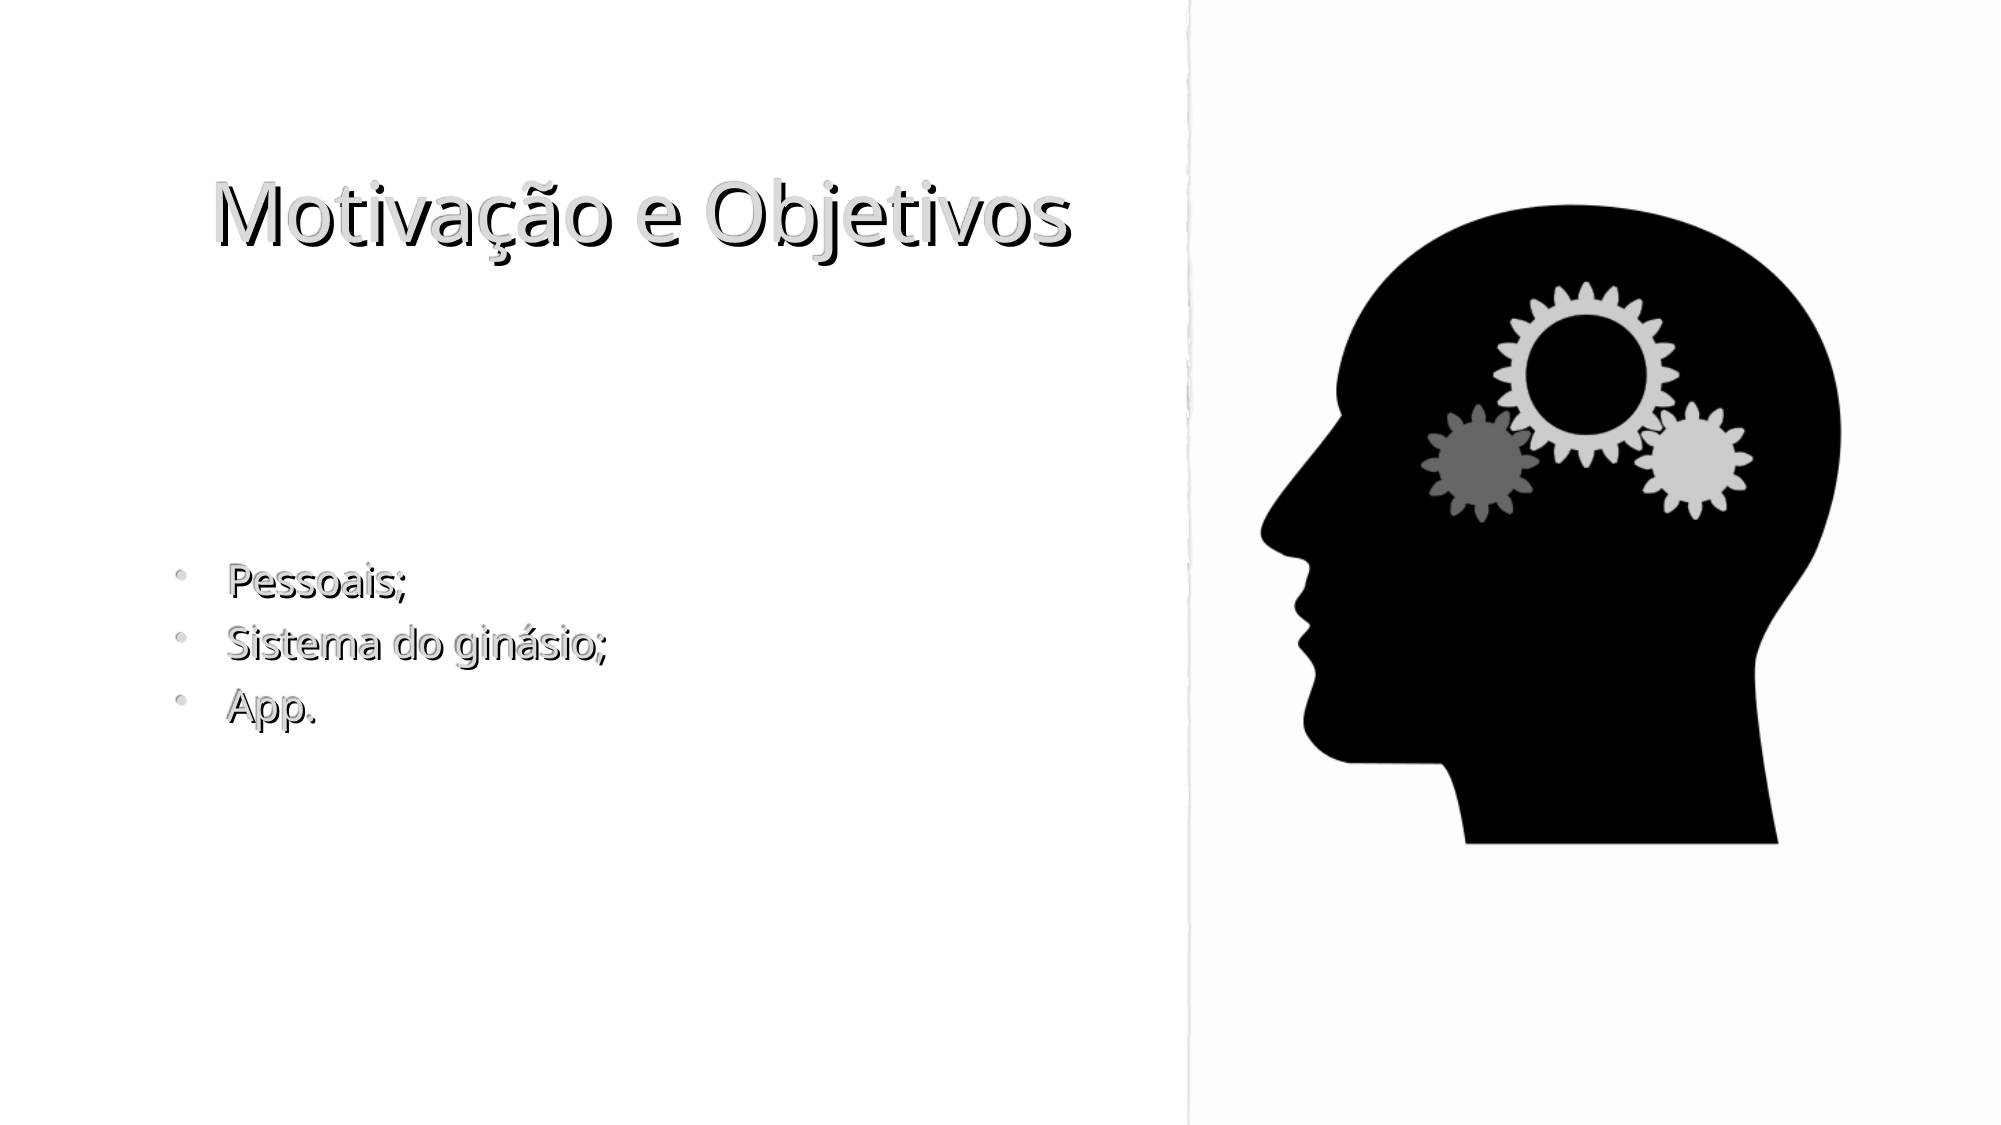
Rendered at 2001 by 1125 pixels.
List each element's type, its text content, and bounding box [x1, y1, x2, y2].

picture [1186, 0, 2000, 1125]
title Motivação e Objetivos [149, 99, 1131, 319]
list Pessoais; Sistema do ginásio; App. [149, 349, 1131, 935]
